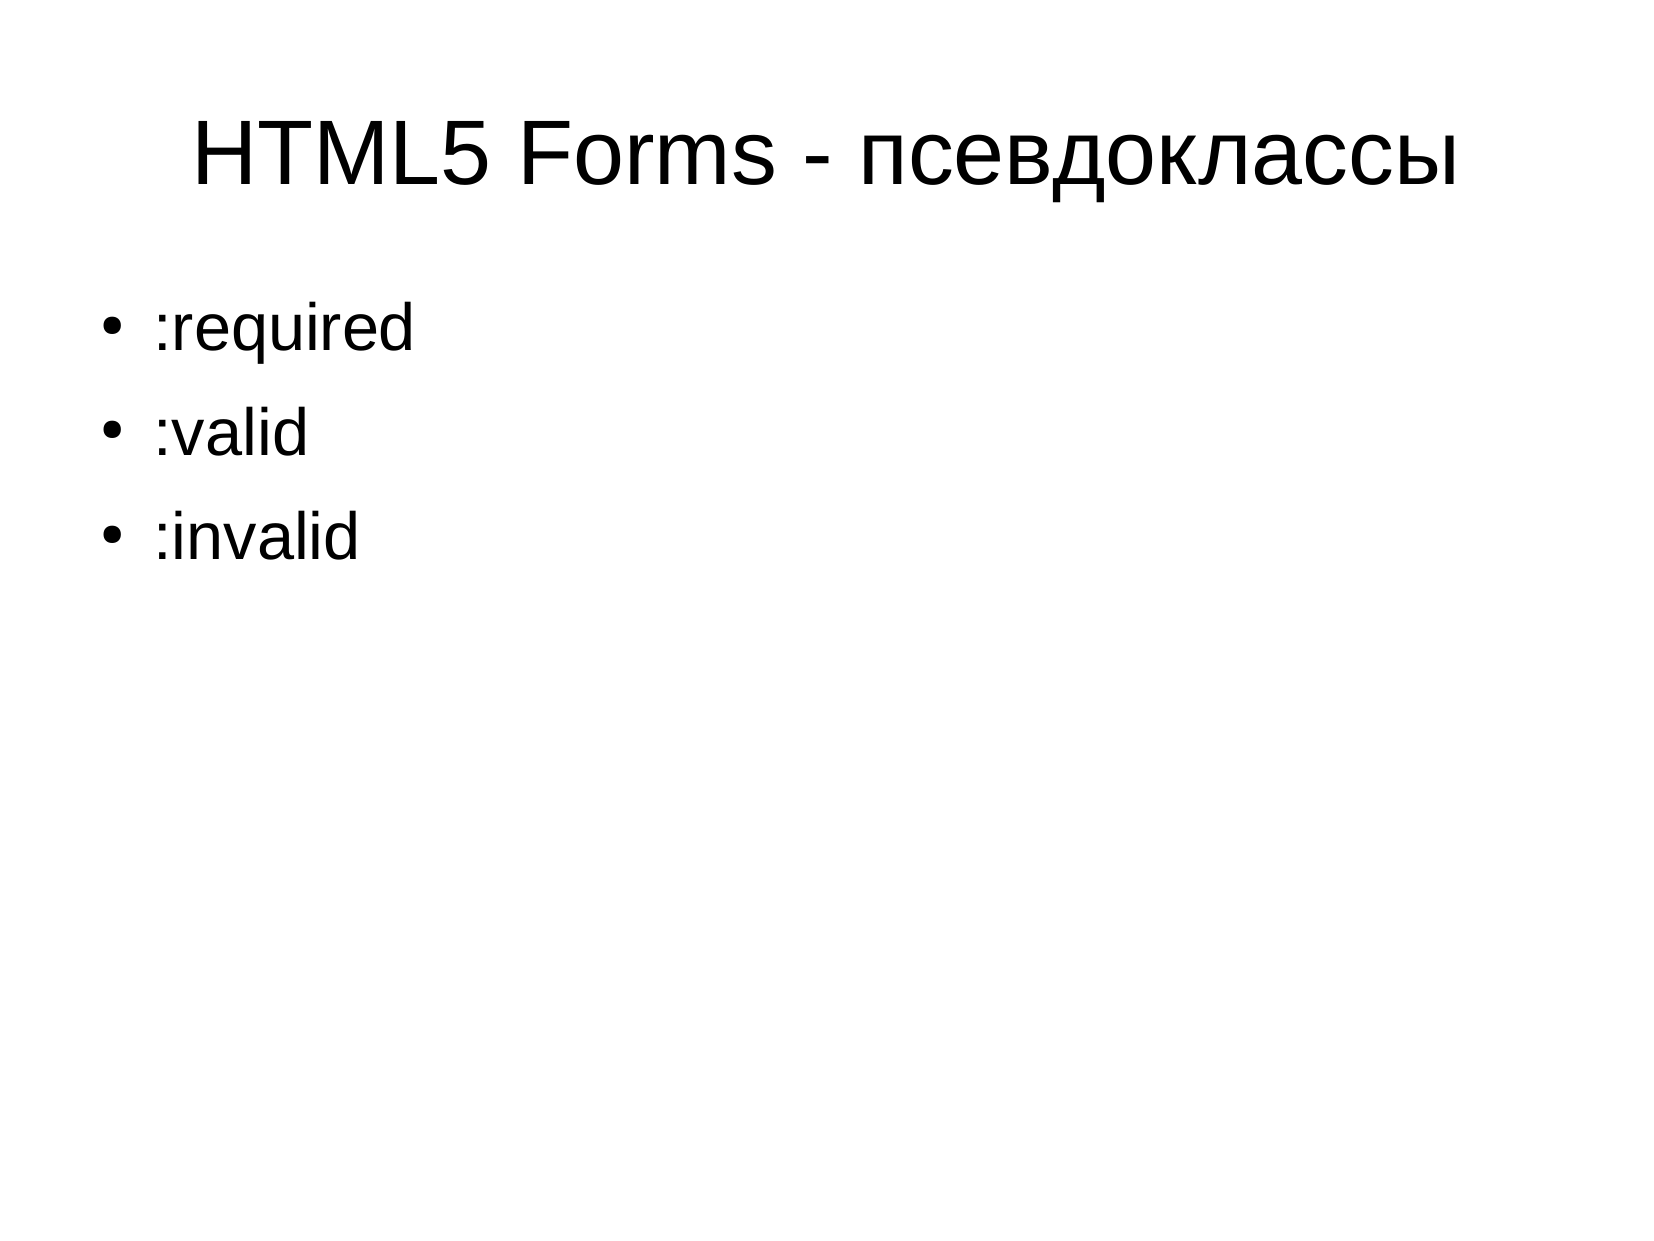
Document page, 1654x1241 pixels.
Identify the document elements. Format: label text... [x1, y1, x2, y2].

list :required :valid :invalid [82, 290, 1571, 1010]
title HTML5 Forms - псевдоклассы [82, 49, 1571, 257]
